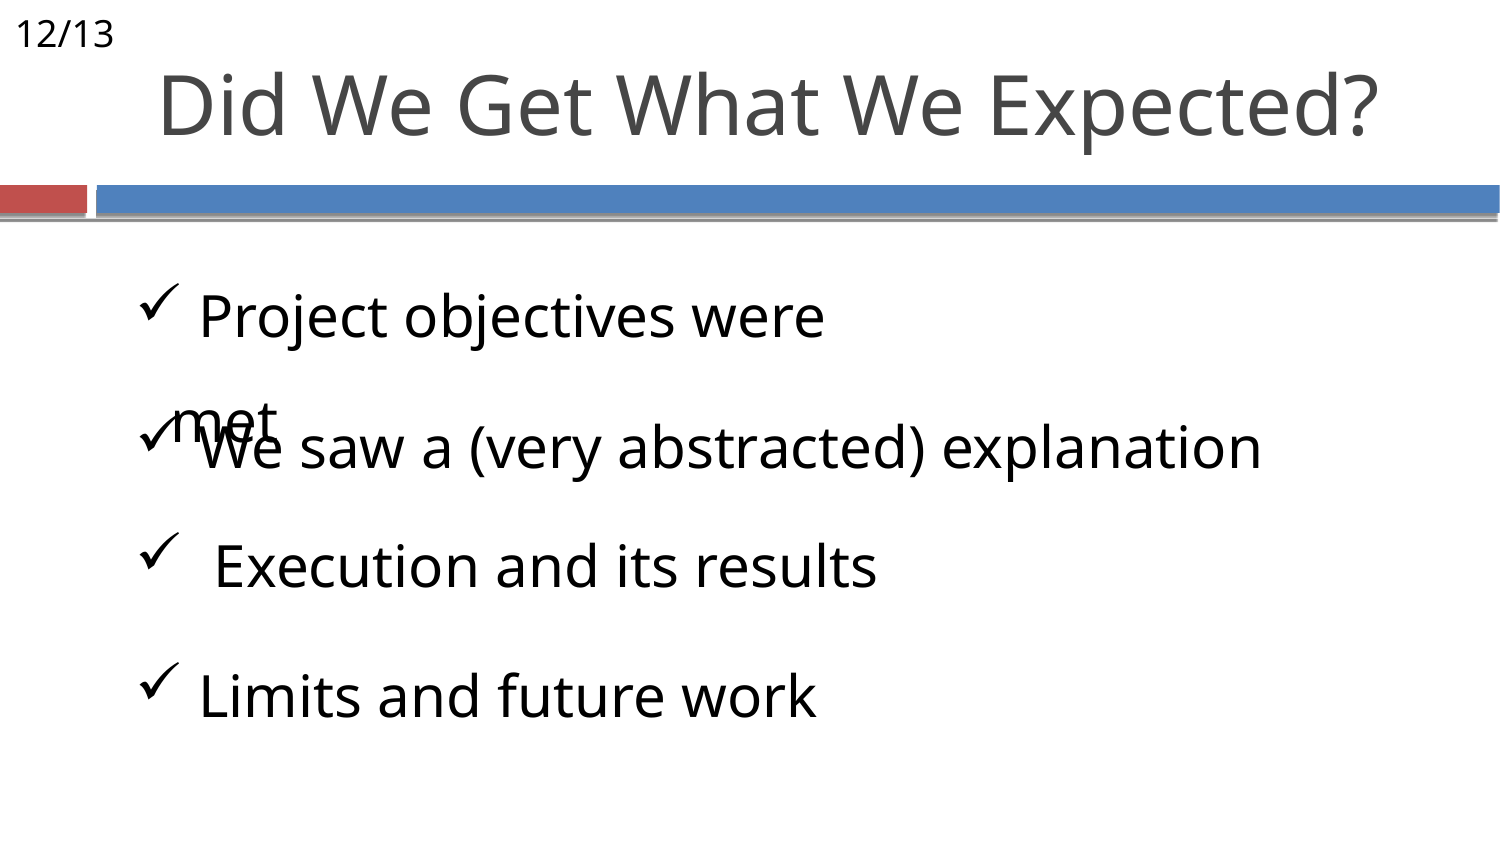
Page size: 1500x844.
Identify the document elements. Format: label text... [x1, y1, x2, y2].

text_box Did We Get What We Expected? [99, 19, 1438, 184]
text_box We saw a (very abstracted) explanation [119, 367, 1280, 466]
text_box Limits and future work [120, 616, 1111, 700]
text_box Execution and its results [120, 486, 1081, 568]
text_box Project objectives were met [119, 237, 958, 322]
text_box 12/13 [0, 0, 151, 64]
